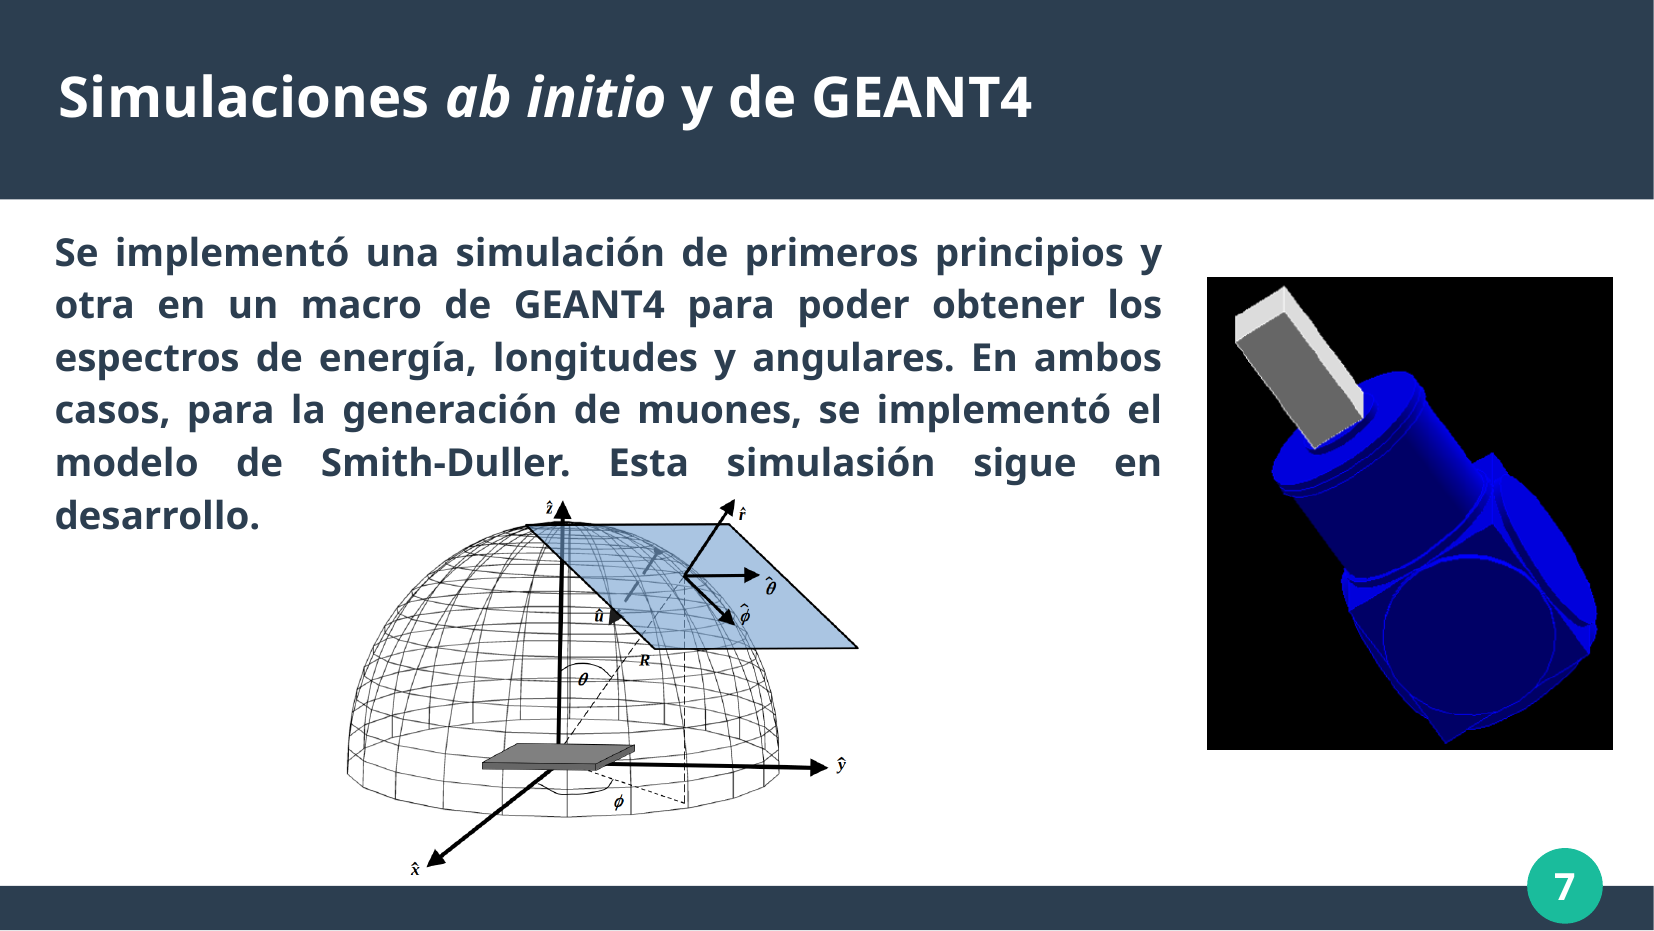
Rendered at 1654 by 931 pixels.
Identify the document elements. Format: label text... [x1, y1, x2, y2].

title Simulaciones ab initio y de GEANT4 [59, 37, 1595, 155]
picture [1207, 277, 1613, 751]
picture [337, 491, 863, 877]
list Se implementó una simulación de primeros principios y otra en un macro de GEANT4 para poder obtener los espectros de energía, longitudes y angulares. En ambos casos, para la generación de muones, se implementó el modelo de Smith-Duller. Esta simulasión sigue en desarrollo. [0, 225, 1163, 544]
